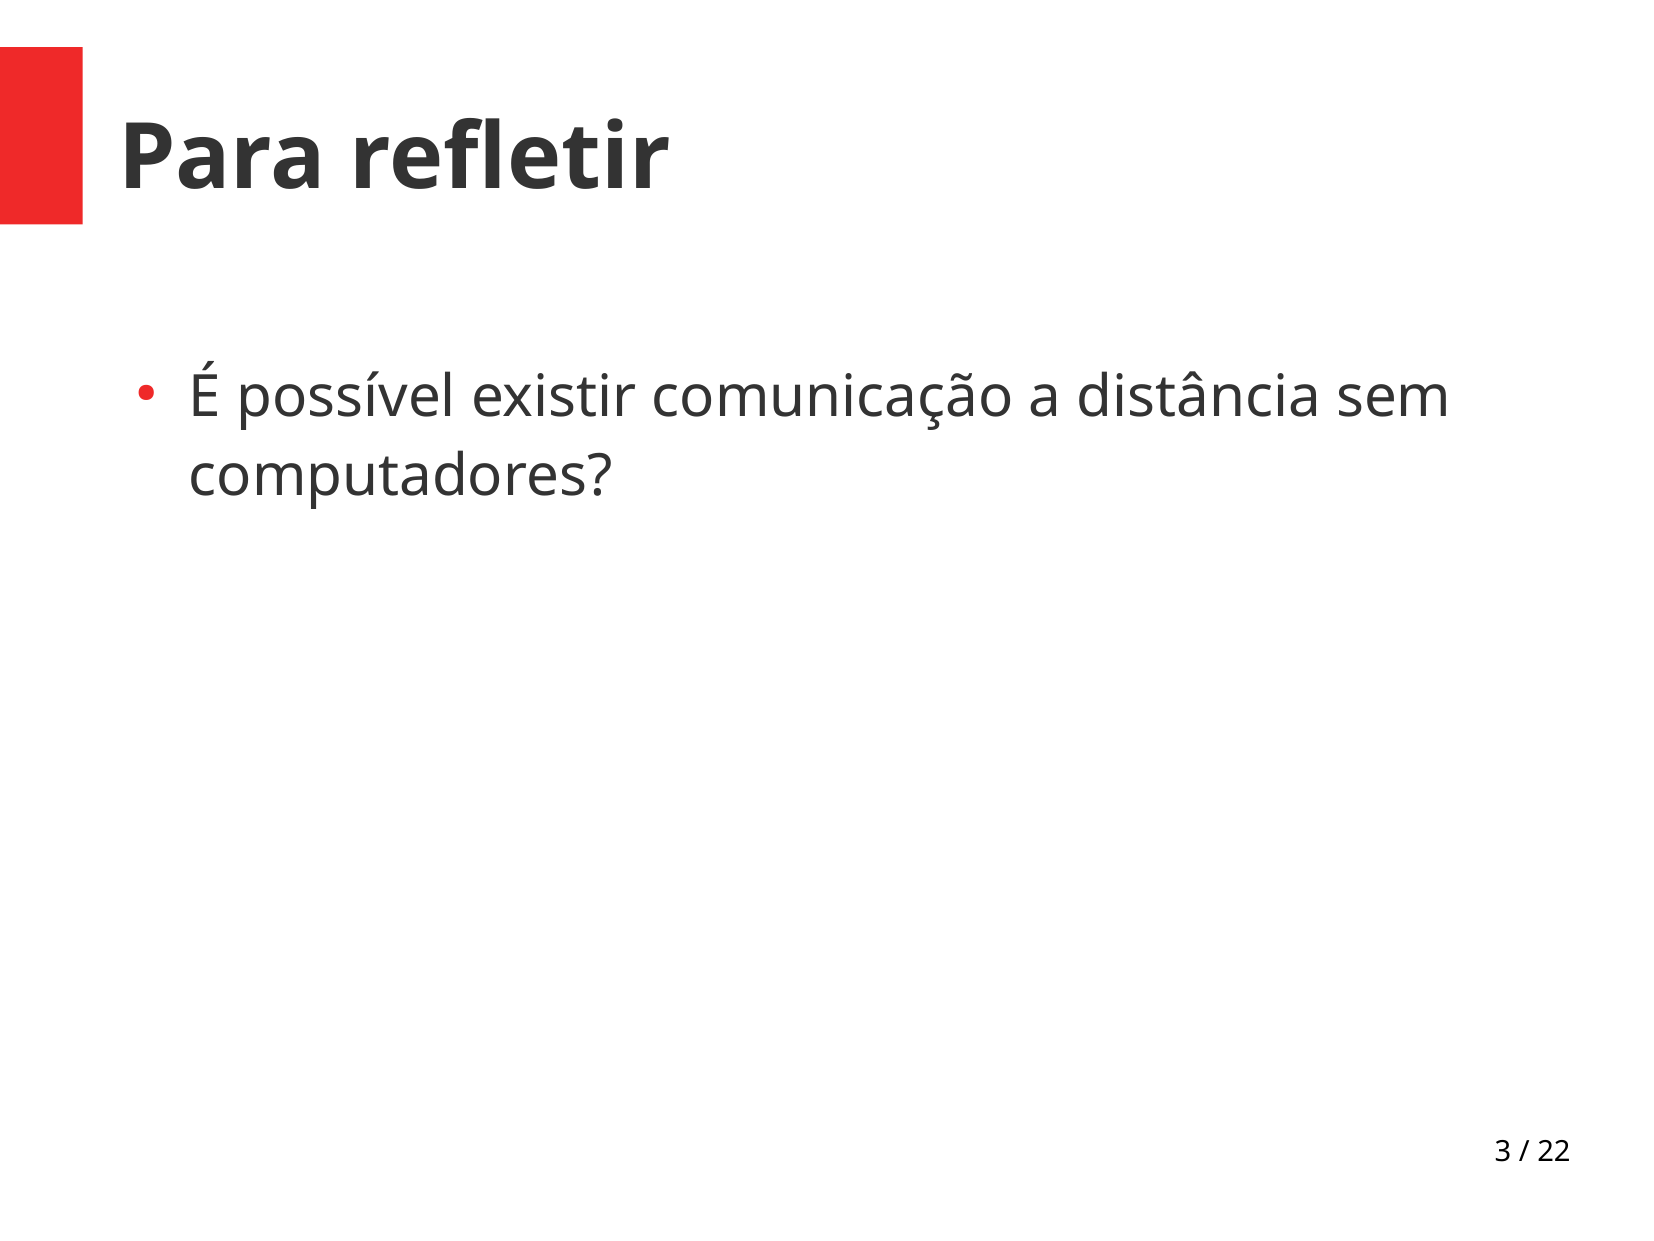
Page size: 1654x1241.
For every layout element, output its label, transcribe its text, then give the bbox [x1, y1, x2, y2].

title Para refletir [118, 49, 1571, 257]
list É possível existir comunicação a distância sem computadores? [118, 354, 1536, 1074]
